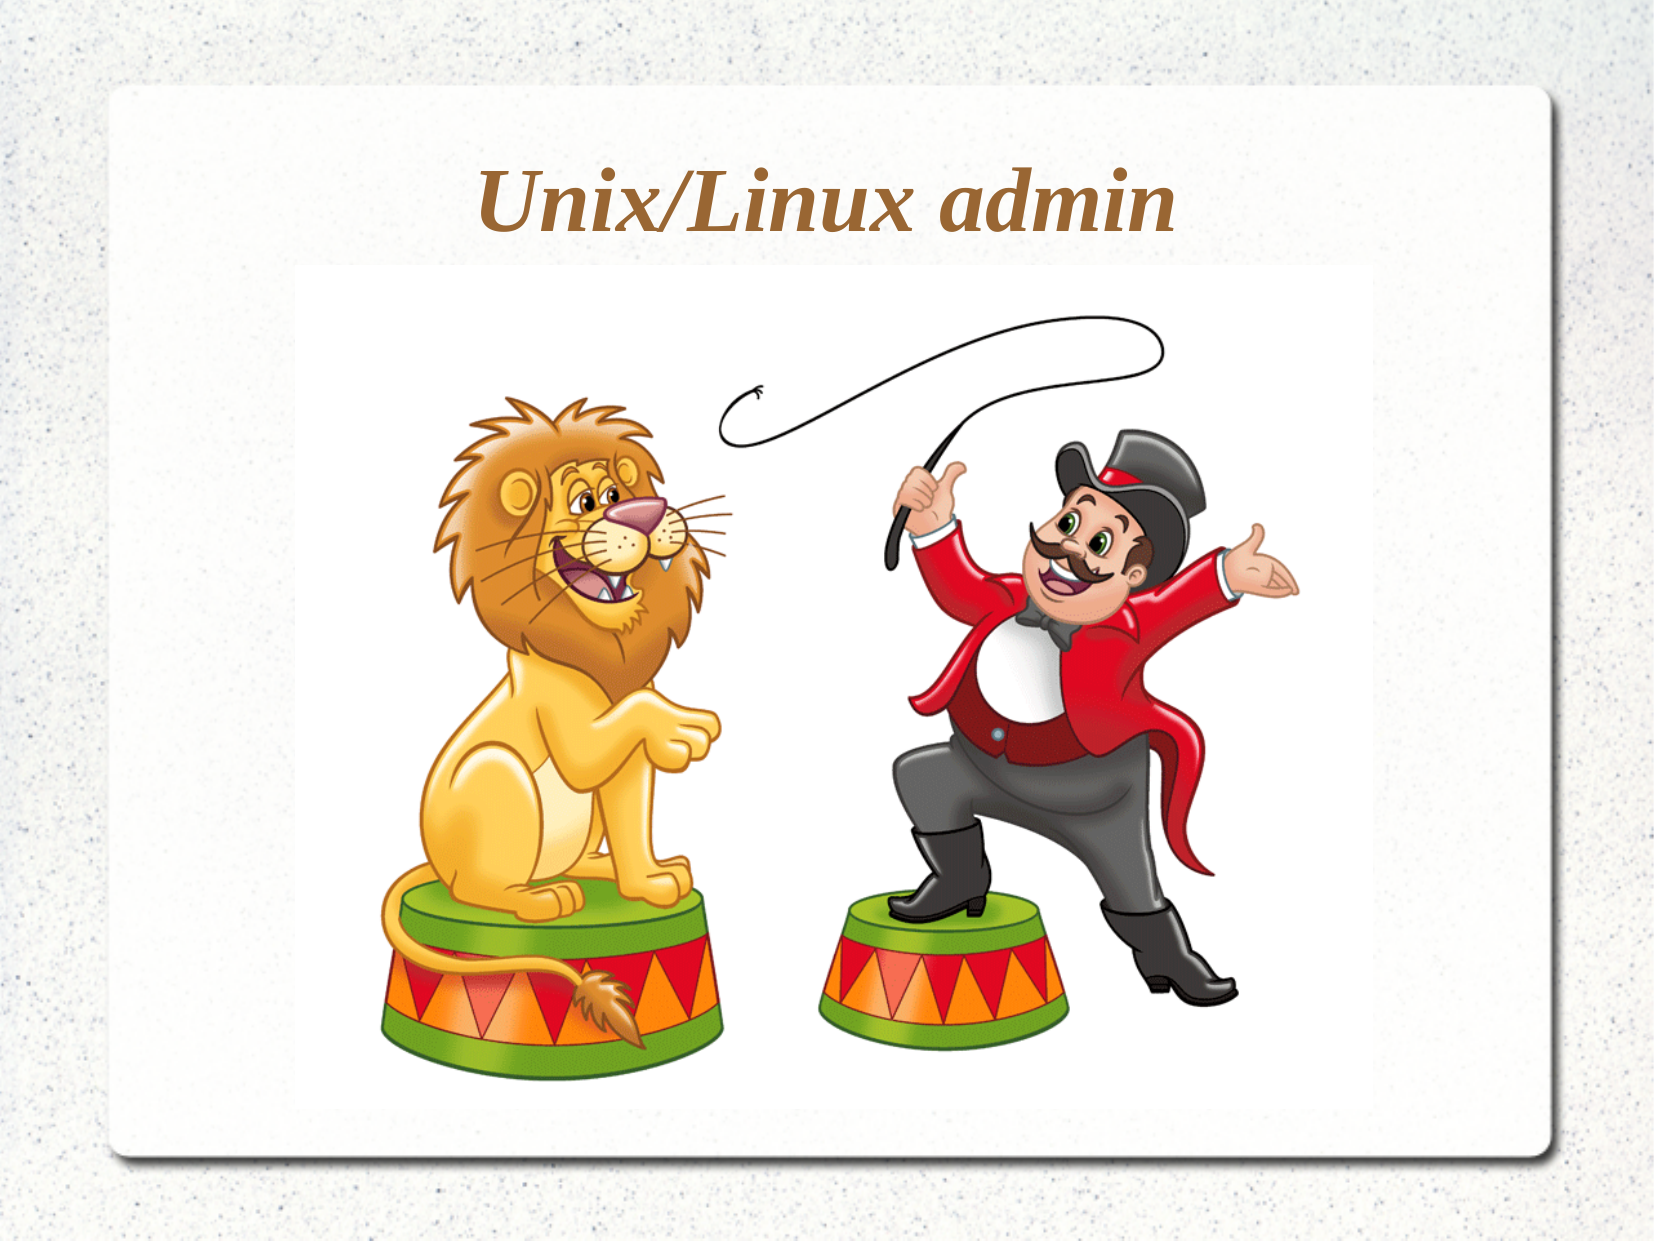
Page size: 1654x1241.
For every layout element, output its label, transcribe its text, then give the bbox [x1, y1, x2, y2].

picture [0, 0, 1654, 1241]
title Unix/Linux admin [118, 96, 1536, 304]
